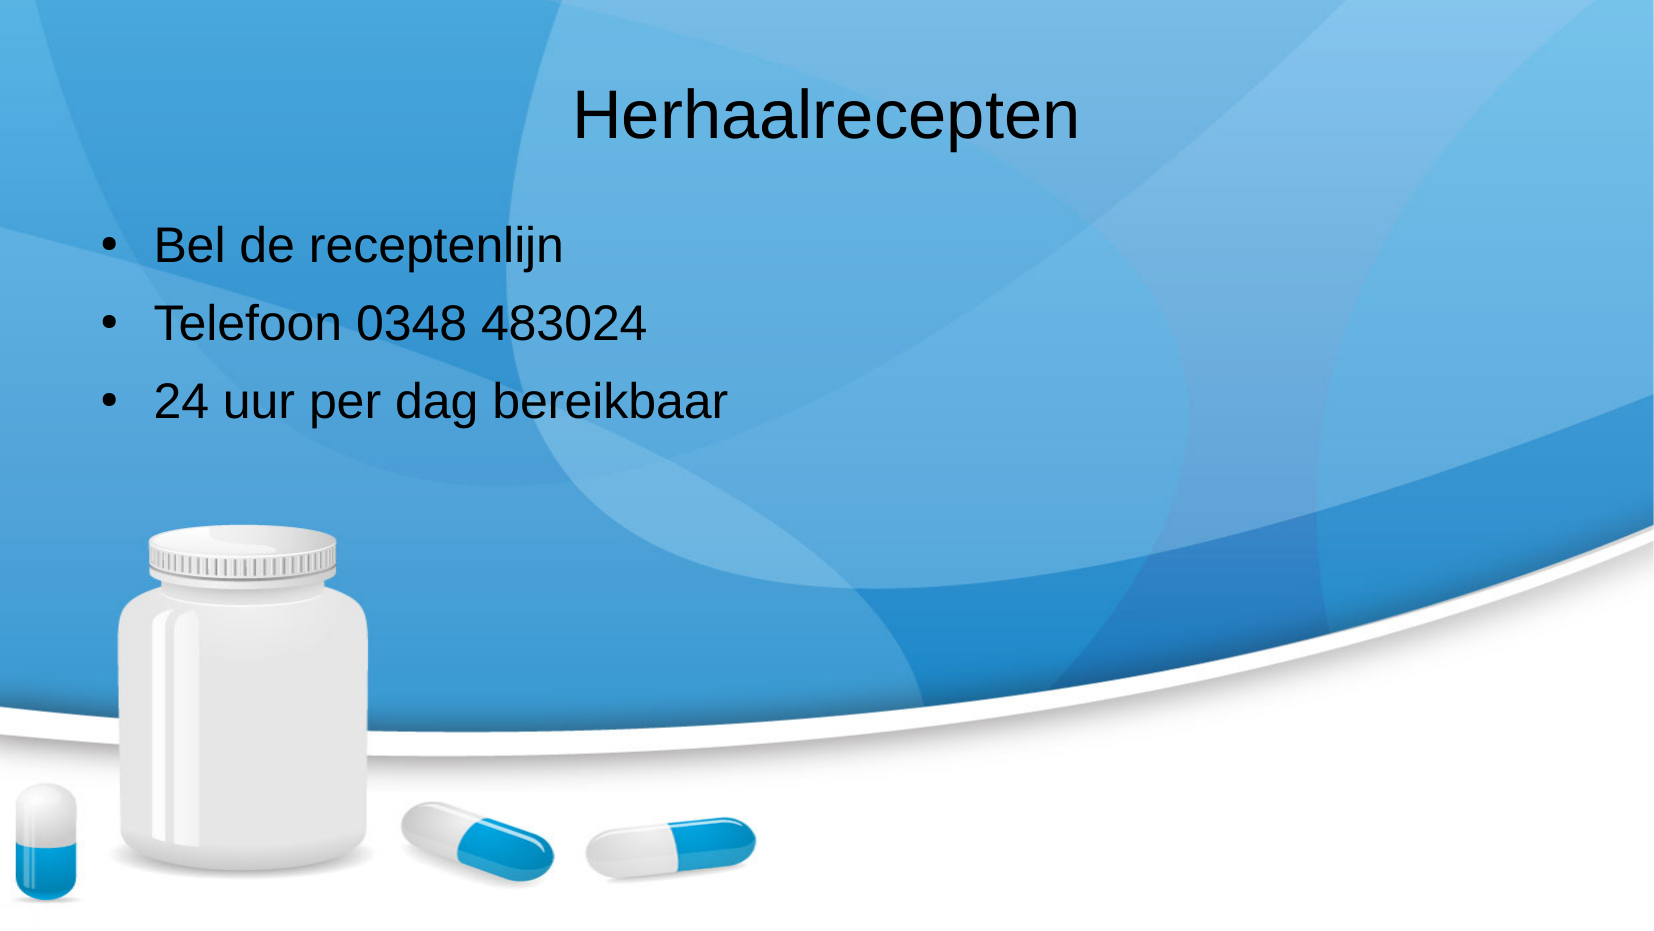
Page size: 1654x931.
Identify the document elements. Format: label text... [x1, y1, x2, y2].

title Herhaalrecepten [82, 37, 1571, 193]
picture [0, 0, 1654, 931]
list Bel de receptenlijn Telefoon 0348 483024 24 uur per dag bereikbaar [82, 217, 1571, 758]
